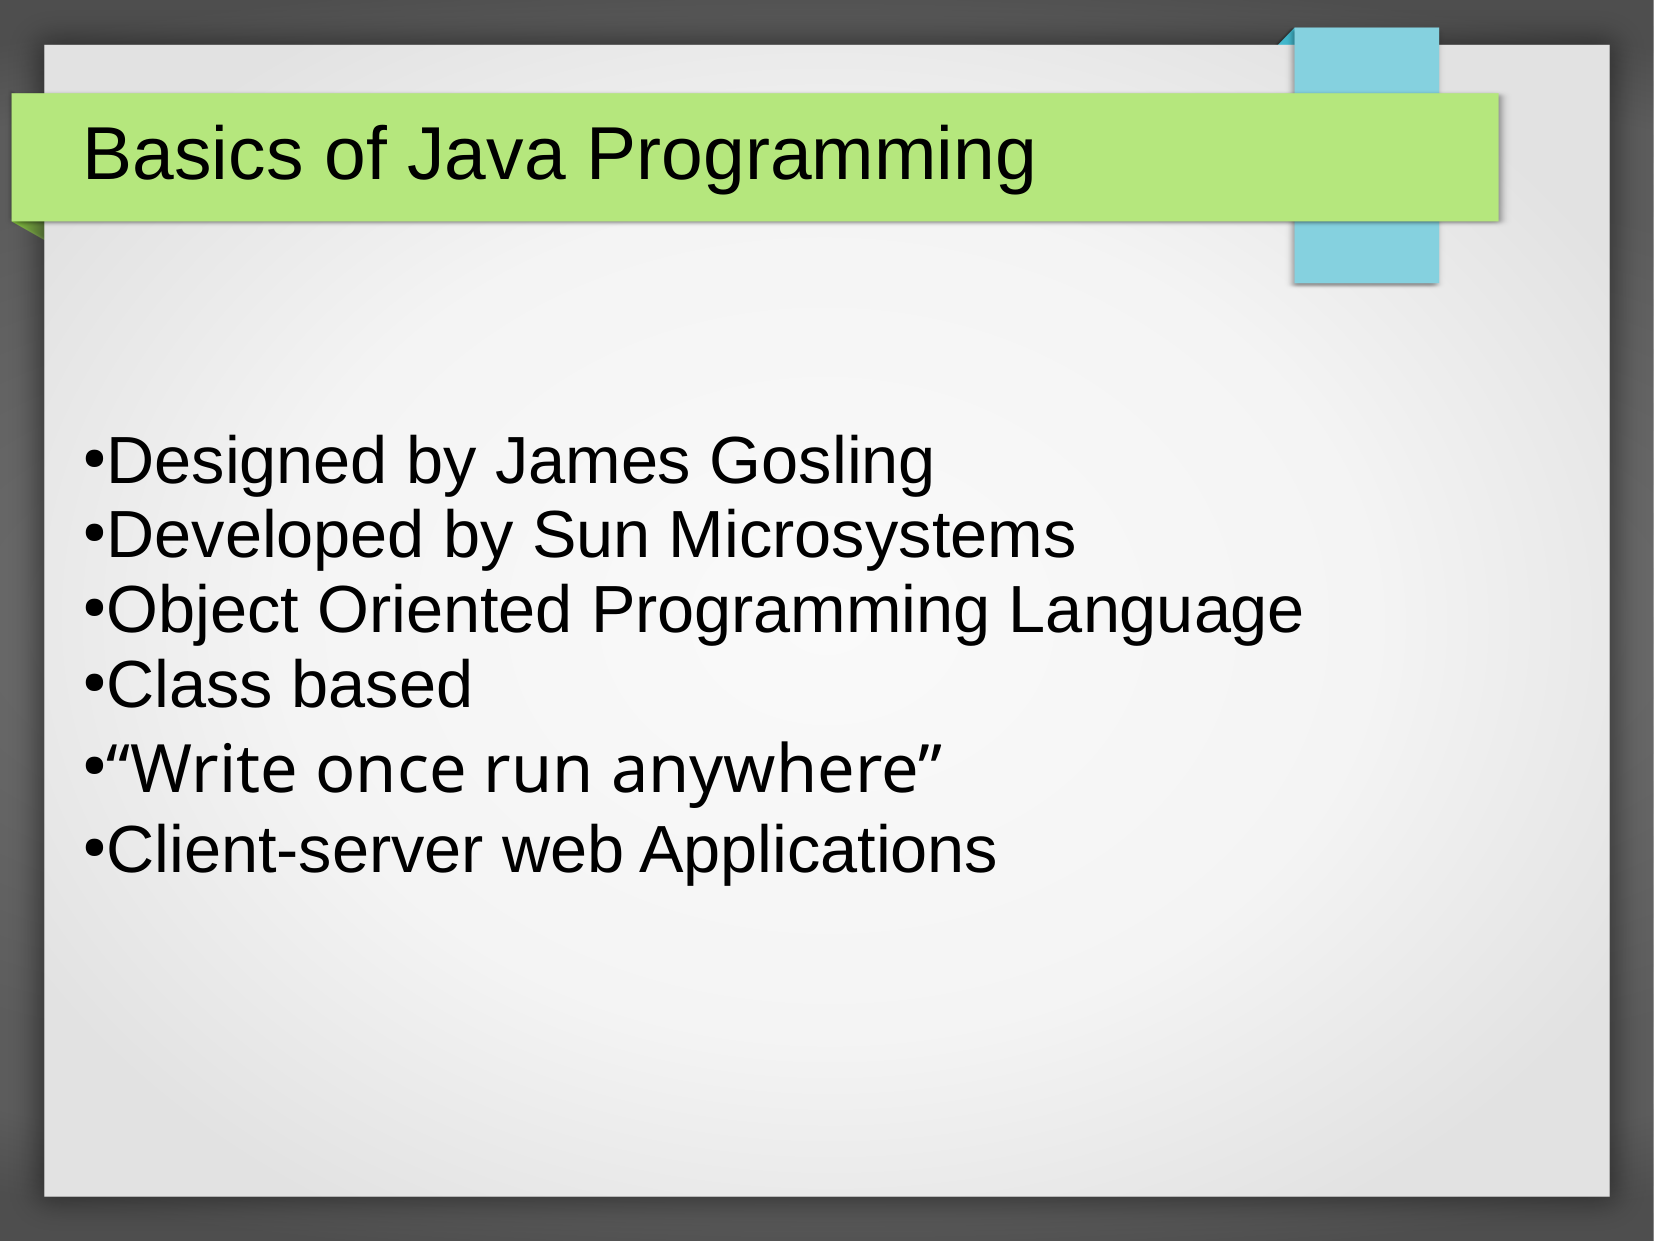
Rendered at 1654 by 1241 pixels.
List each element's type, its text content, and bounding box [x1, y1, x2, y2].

picture [0, 0, 1654, 1241]
subtitle Designed by James Gosling Developed by Sun Microsystems Object Oriented Programming Language Class based “Write once run anywhere” Client-server web Applications [82, 295, 1571, 1015]
title Basics of Java Programming [82, 94, 1264, 213]
